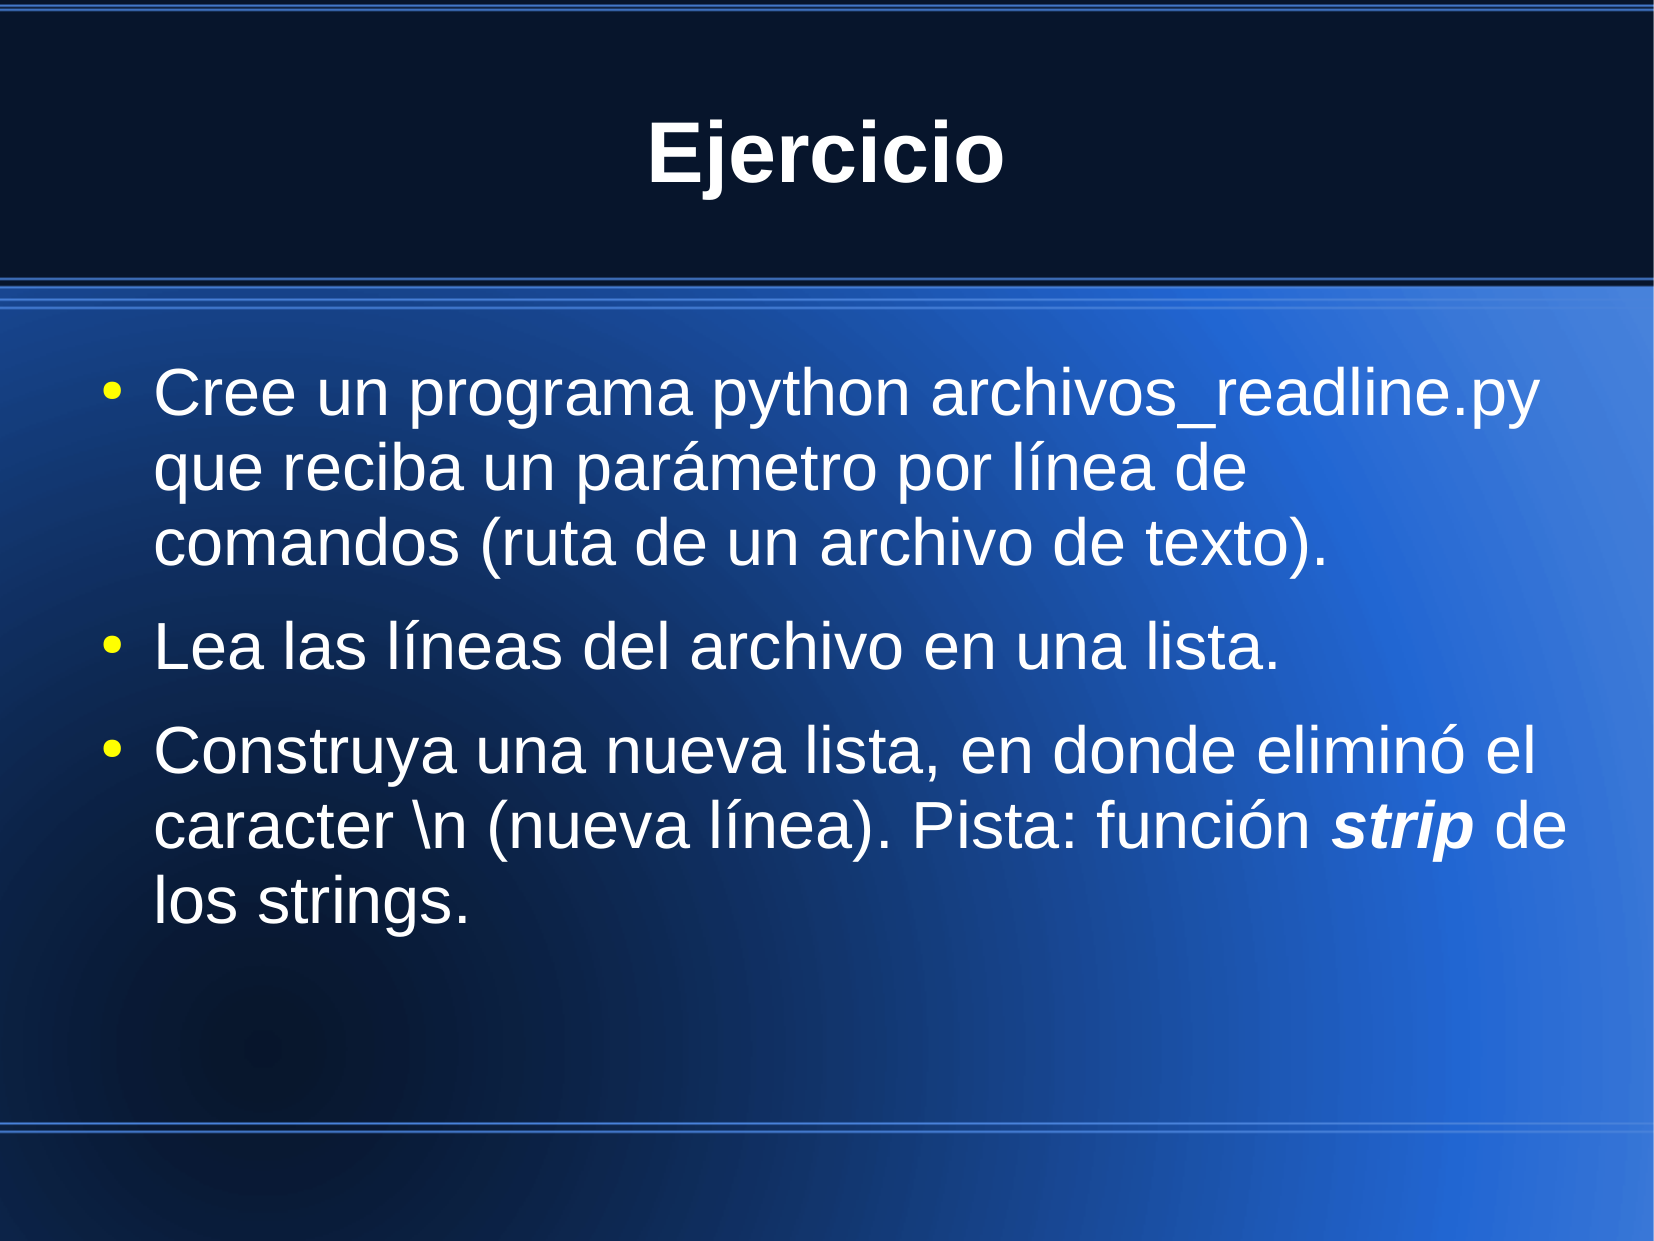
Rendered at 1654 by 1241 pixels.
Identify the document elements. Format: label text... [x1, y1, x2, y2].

title Ejercicio [82, 49, 1571, 257]
list Cree un programa python archivos_readline.py que reciba un parámetro por línea de comandos (ruta de un archivo de texto). Lea las líneas del archivo en una lista. Construya una nueva lista, en donde eliminó el caracter \n (nueva línea). Pista: función strip de los strings. [82, 355, 1571, 1075]
picture [0, 0, 1654, 1241]
